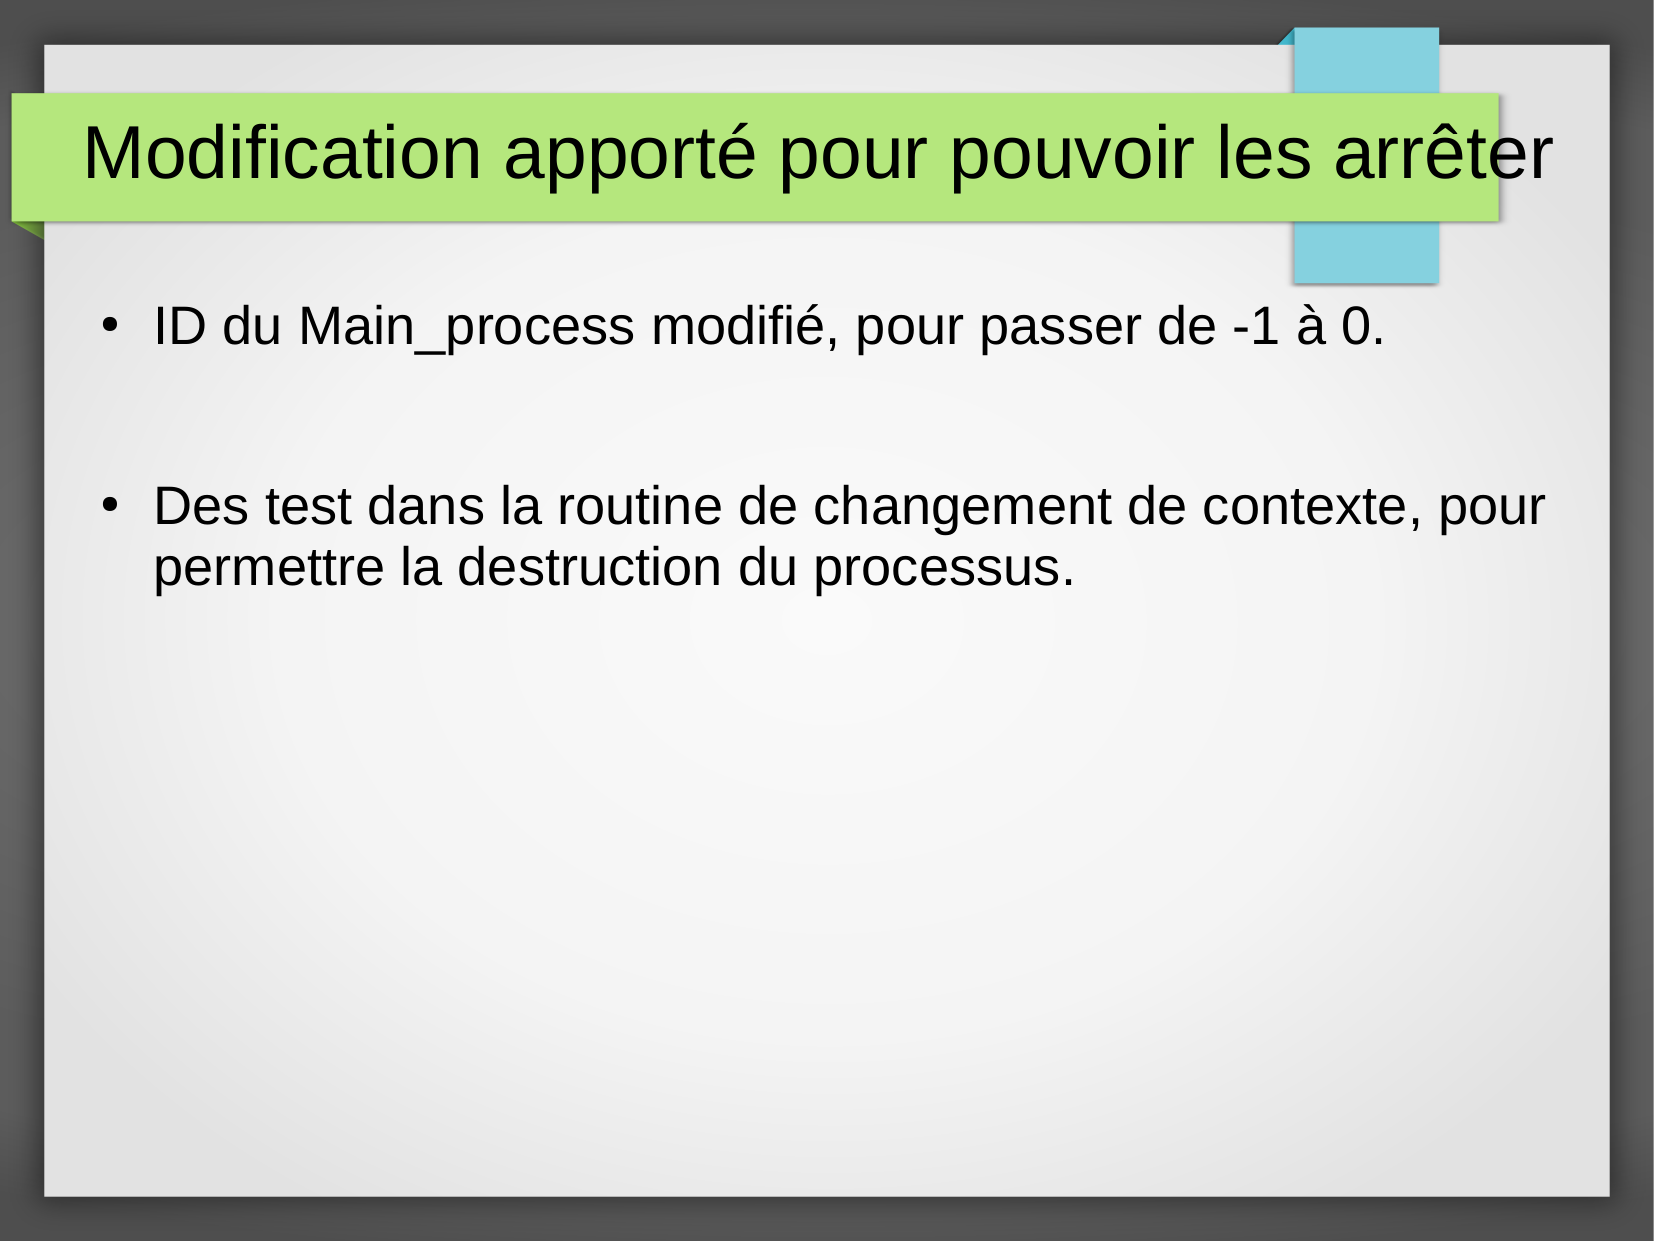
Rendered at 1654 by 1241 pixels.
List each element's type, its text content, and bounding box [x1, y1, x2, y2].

title Modification apporté pour pouvoir les arrêter [82, 49, 1571, 257]
list ID du Main_process modifié, pour passer de -1 à 0. Des test dans la routine de changement de contexte, pour permettre la destruction du processus. [82, 295, 1571, 1015]
picture [0, 0, 1654, 1241]
